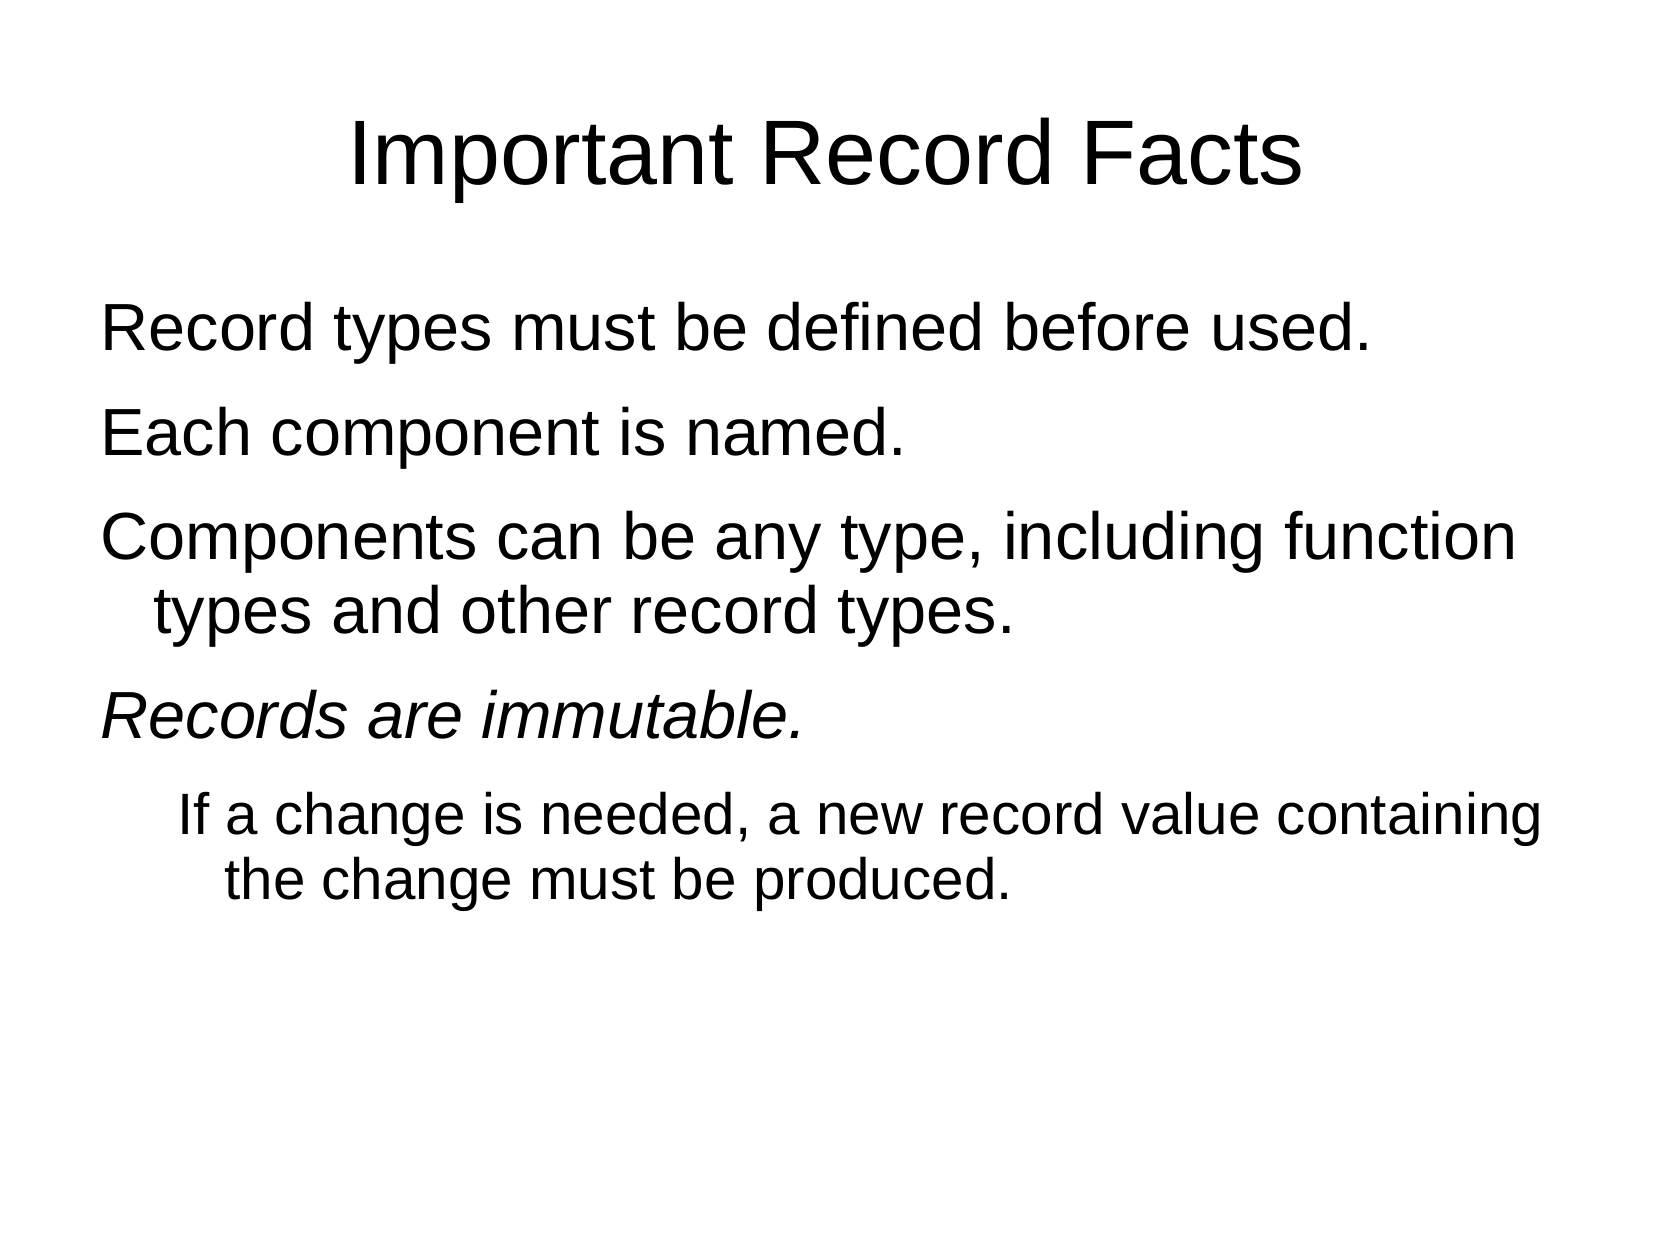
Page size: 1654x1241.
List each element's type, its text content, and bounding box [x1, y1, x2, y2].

title Important Record Facts [82, 56, 1571, 250]
list Record types must be defined before used. Each component is named. Components can be any type, including function types and other record types. Records are immutable. If a change is needed, a new record value containing the change must be produced. [82, 290, 1571, 1094]
